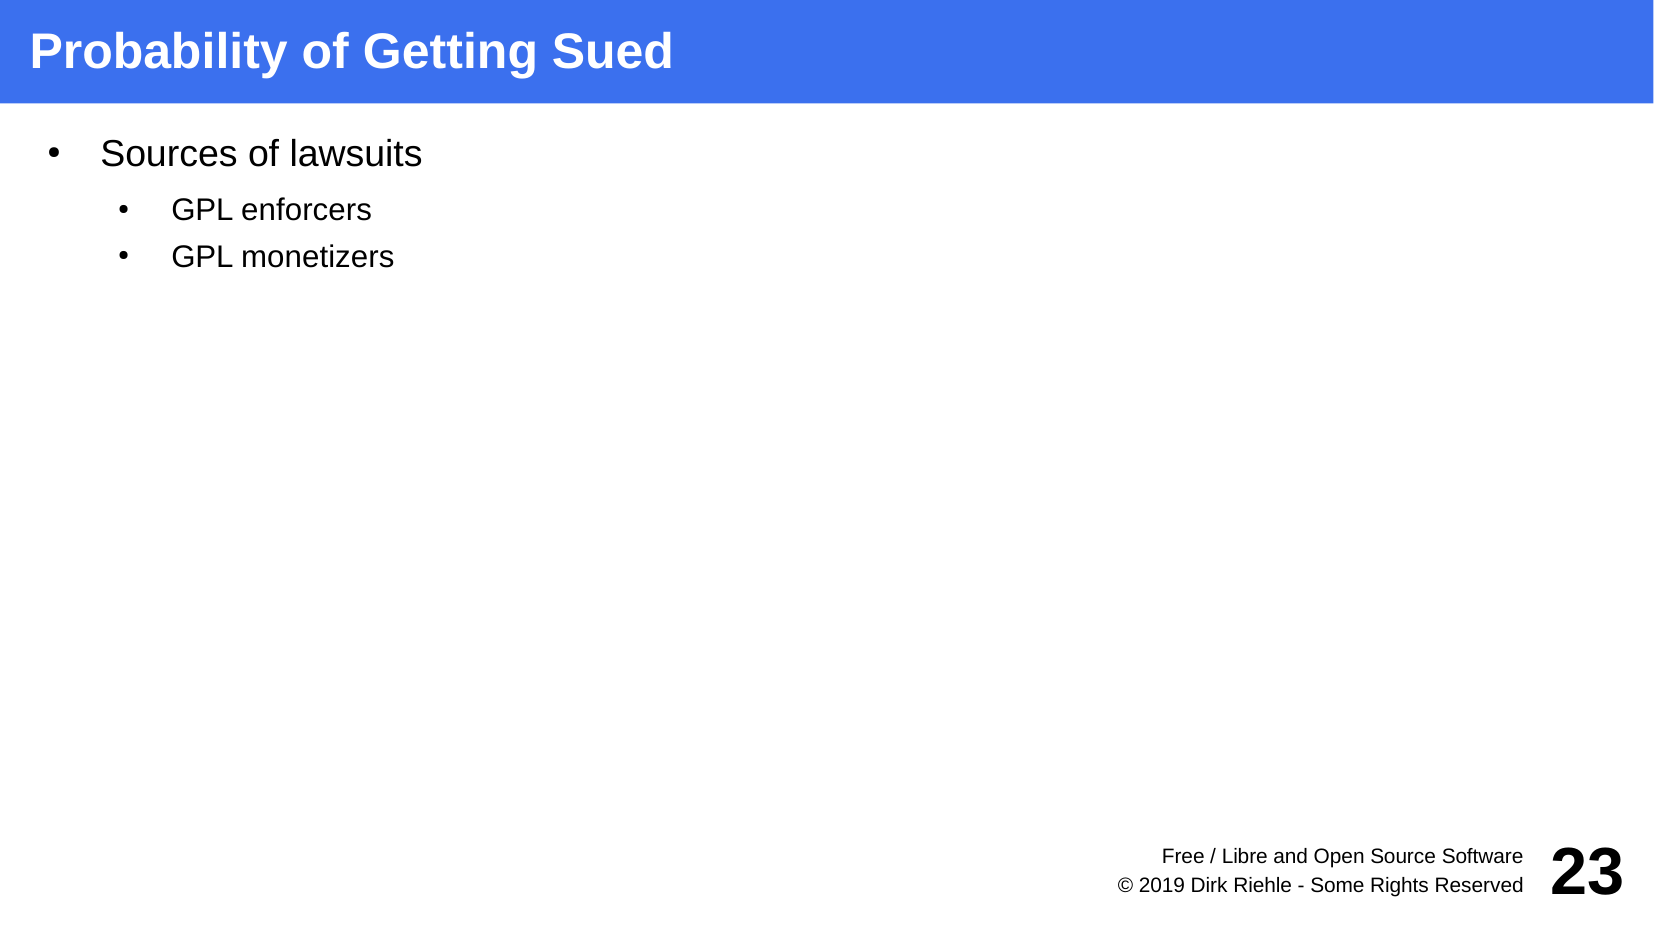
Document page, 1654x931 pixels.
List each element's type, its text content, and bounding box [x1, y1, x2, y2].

list Sources of lawsuits GPL enforcers GPL monetizers [29, 132, 1625, 813]
title Probability of Getting Sued [0, 0, 1654, 104]
